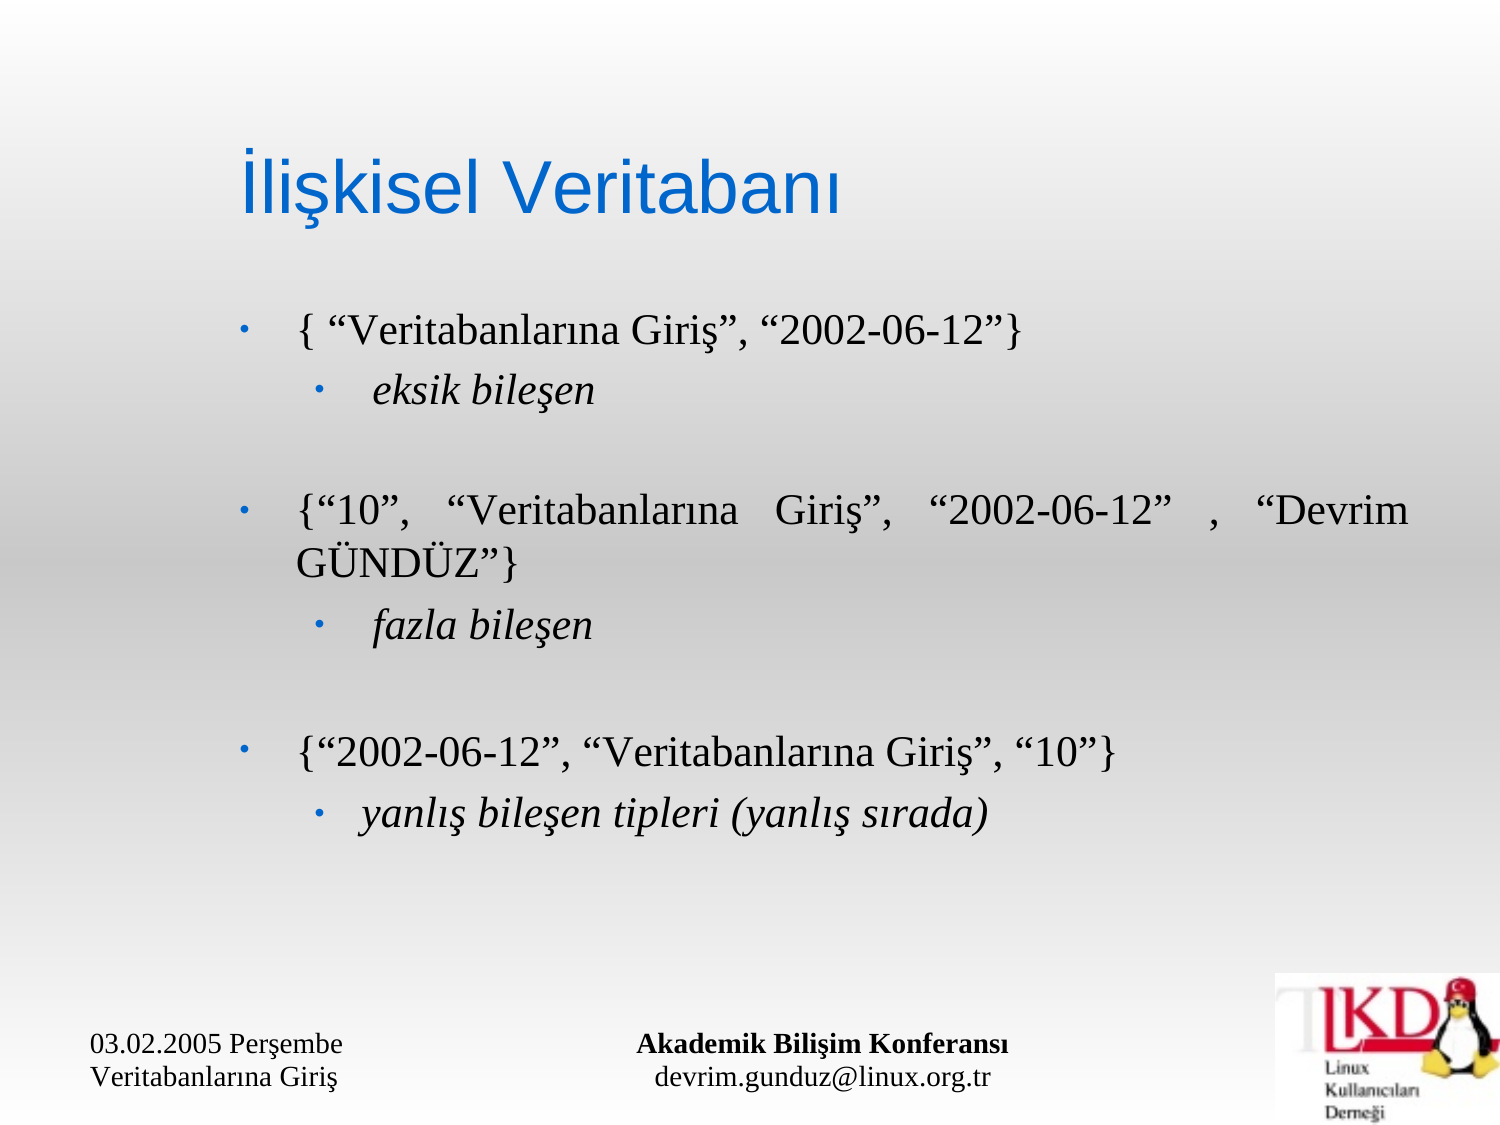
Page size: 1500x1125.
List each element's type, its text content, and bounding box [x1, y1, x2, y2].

picture [1275, 973, 1500, 1125]
list { “Veritabanlarına Giriş”, “2002-06-12”} eksik bileşen {“10”, “Veritabanlarına Giriş”, “2002-06-12” , “Devrim GÜNDÜZ”} fazla bileşen {“2002-06-12”, “Veritabanlarına Giriş”, “10”} yanlış bileşen tipleri (yanlış sırada) [224, 299, 1425, 975]
title İlişkisel Veritabanı [224, 49, 1425, 237]
